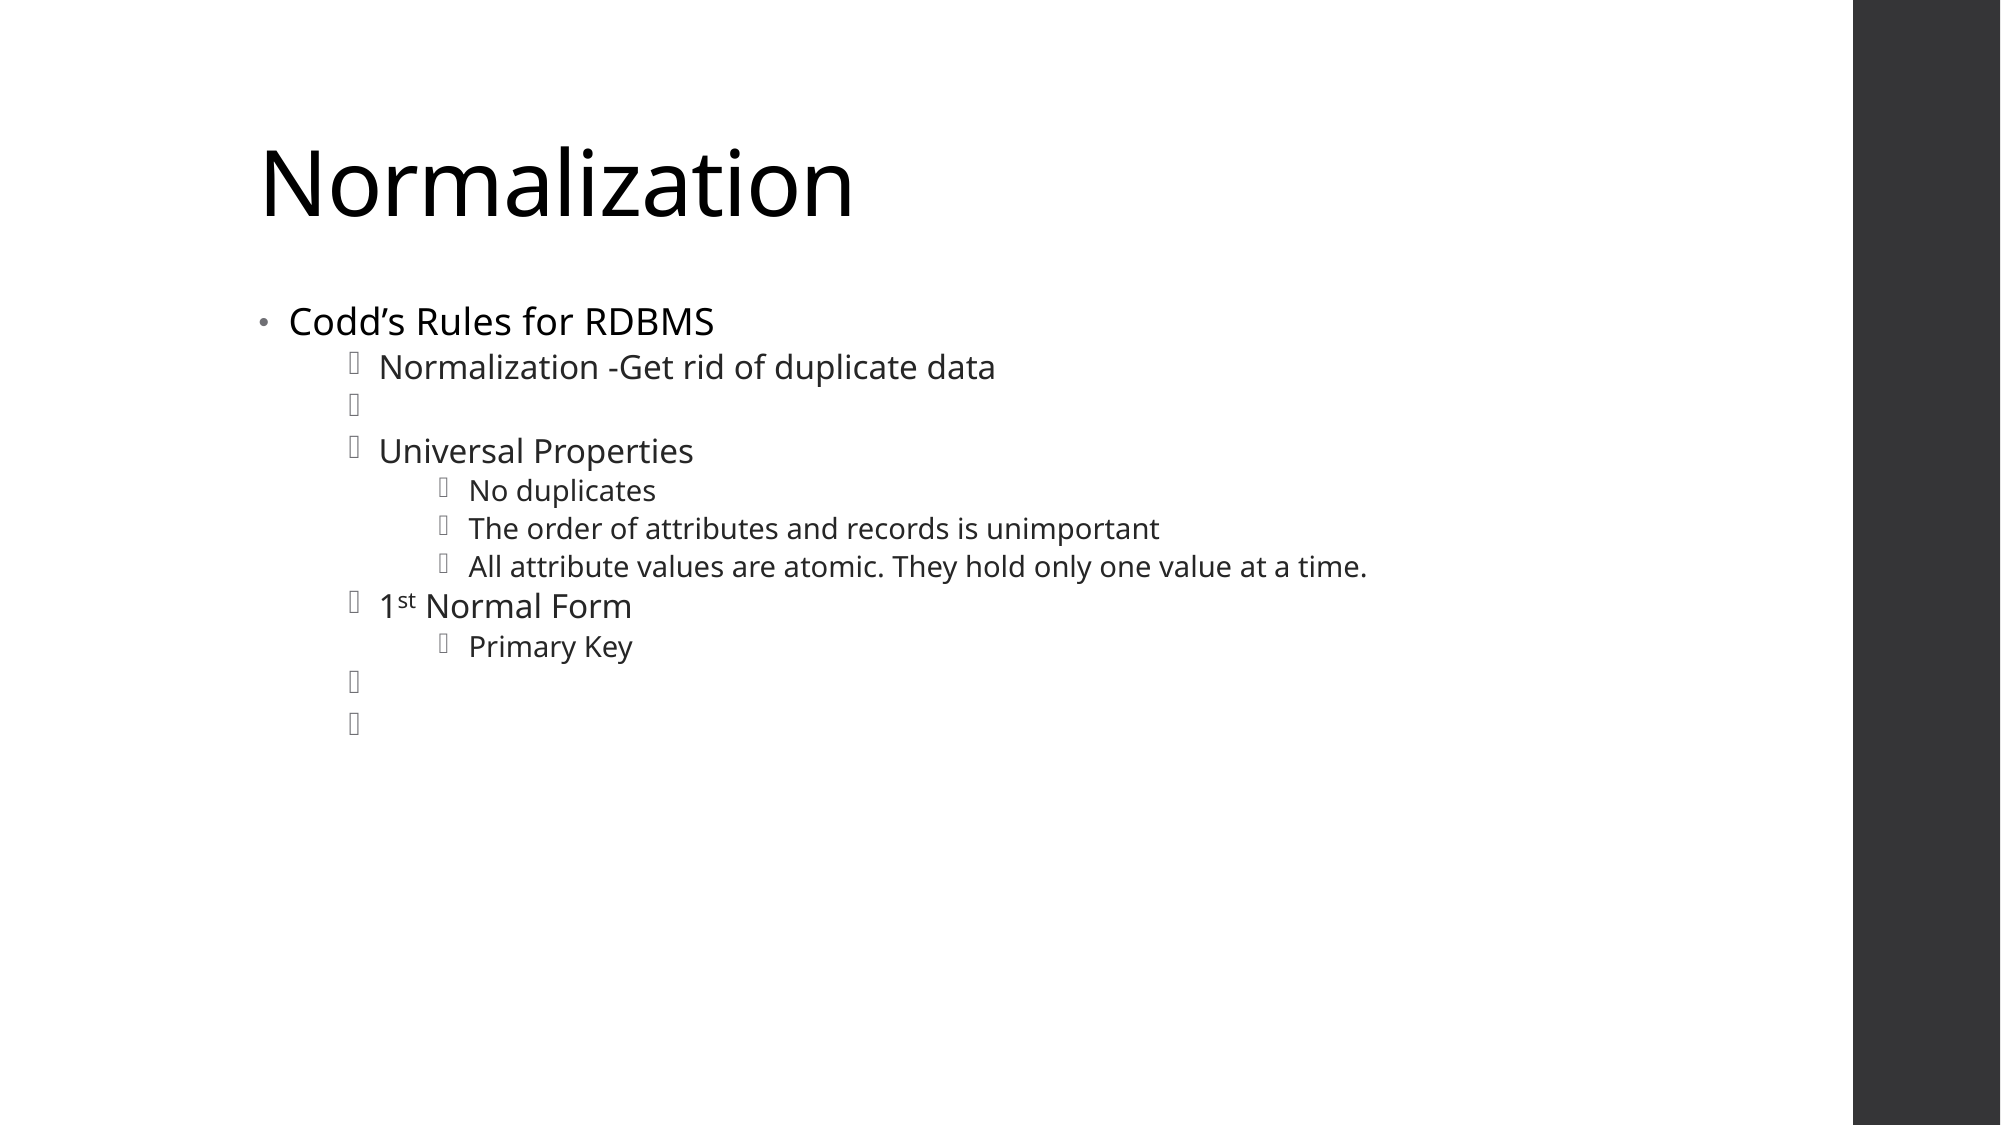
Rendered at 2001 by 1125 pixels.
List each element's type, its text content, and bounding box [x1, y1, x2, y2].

list Codd’s Rules for RDBMS Normalization -Get rid of duplicate data Universal Properties No duplicates The order of attributes and records is unimportant All attribute values are atomic. They hold only one value at a time. 1st Normal Form Primary Key [243, 286, 1887, 1067]
title Normalization [243, 112, 1887, 252]
